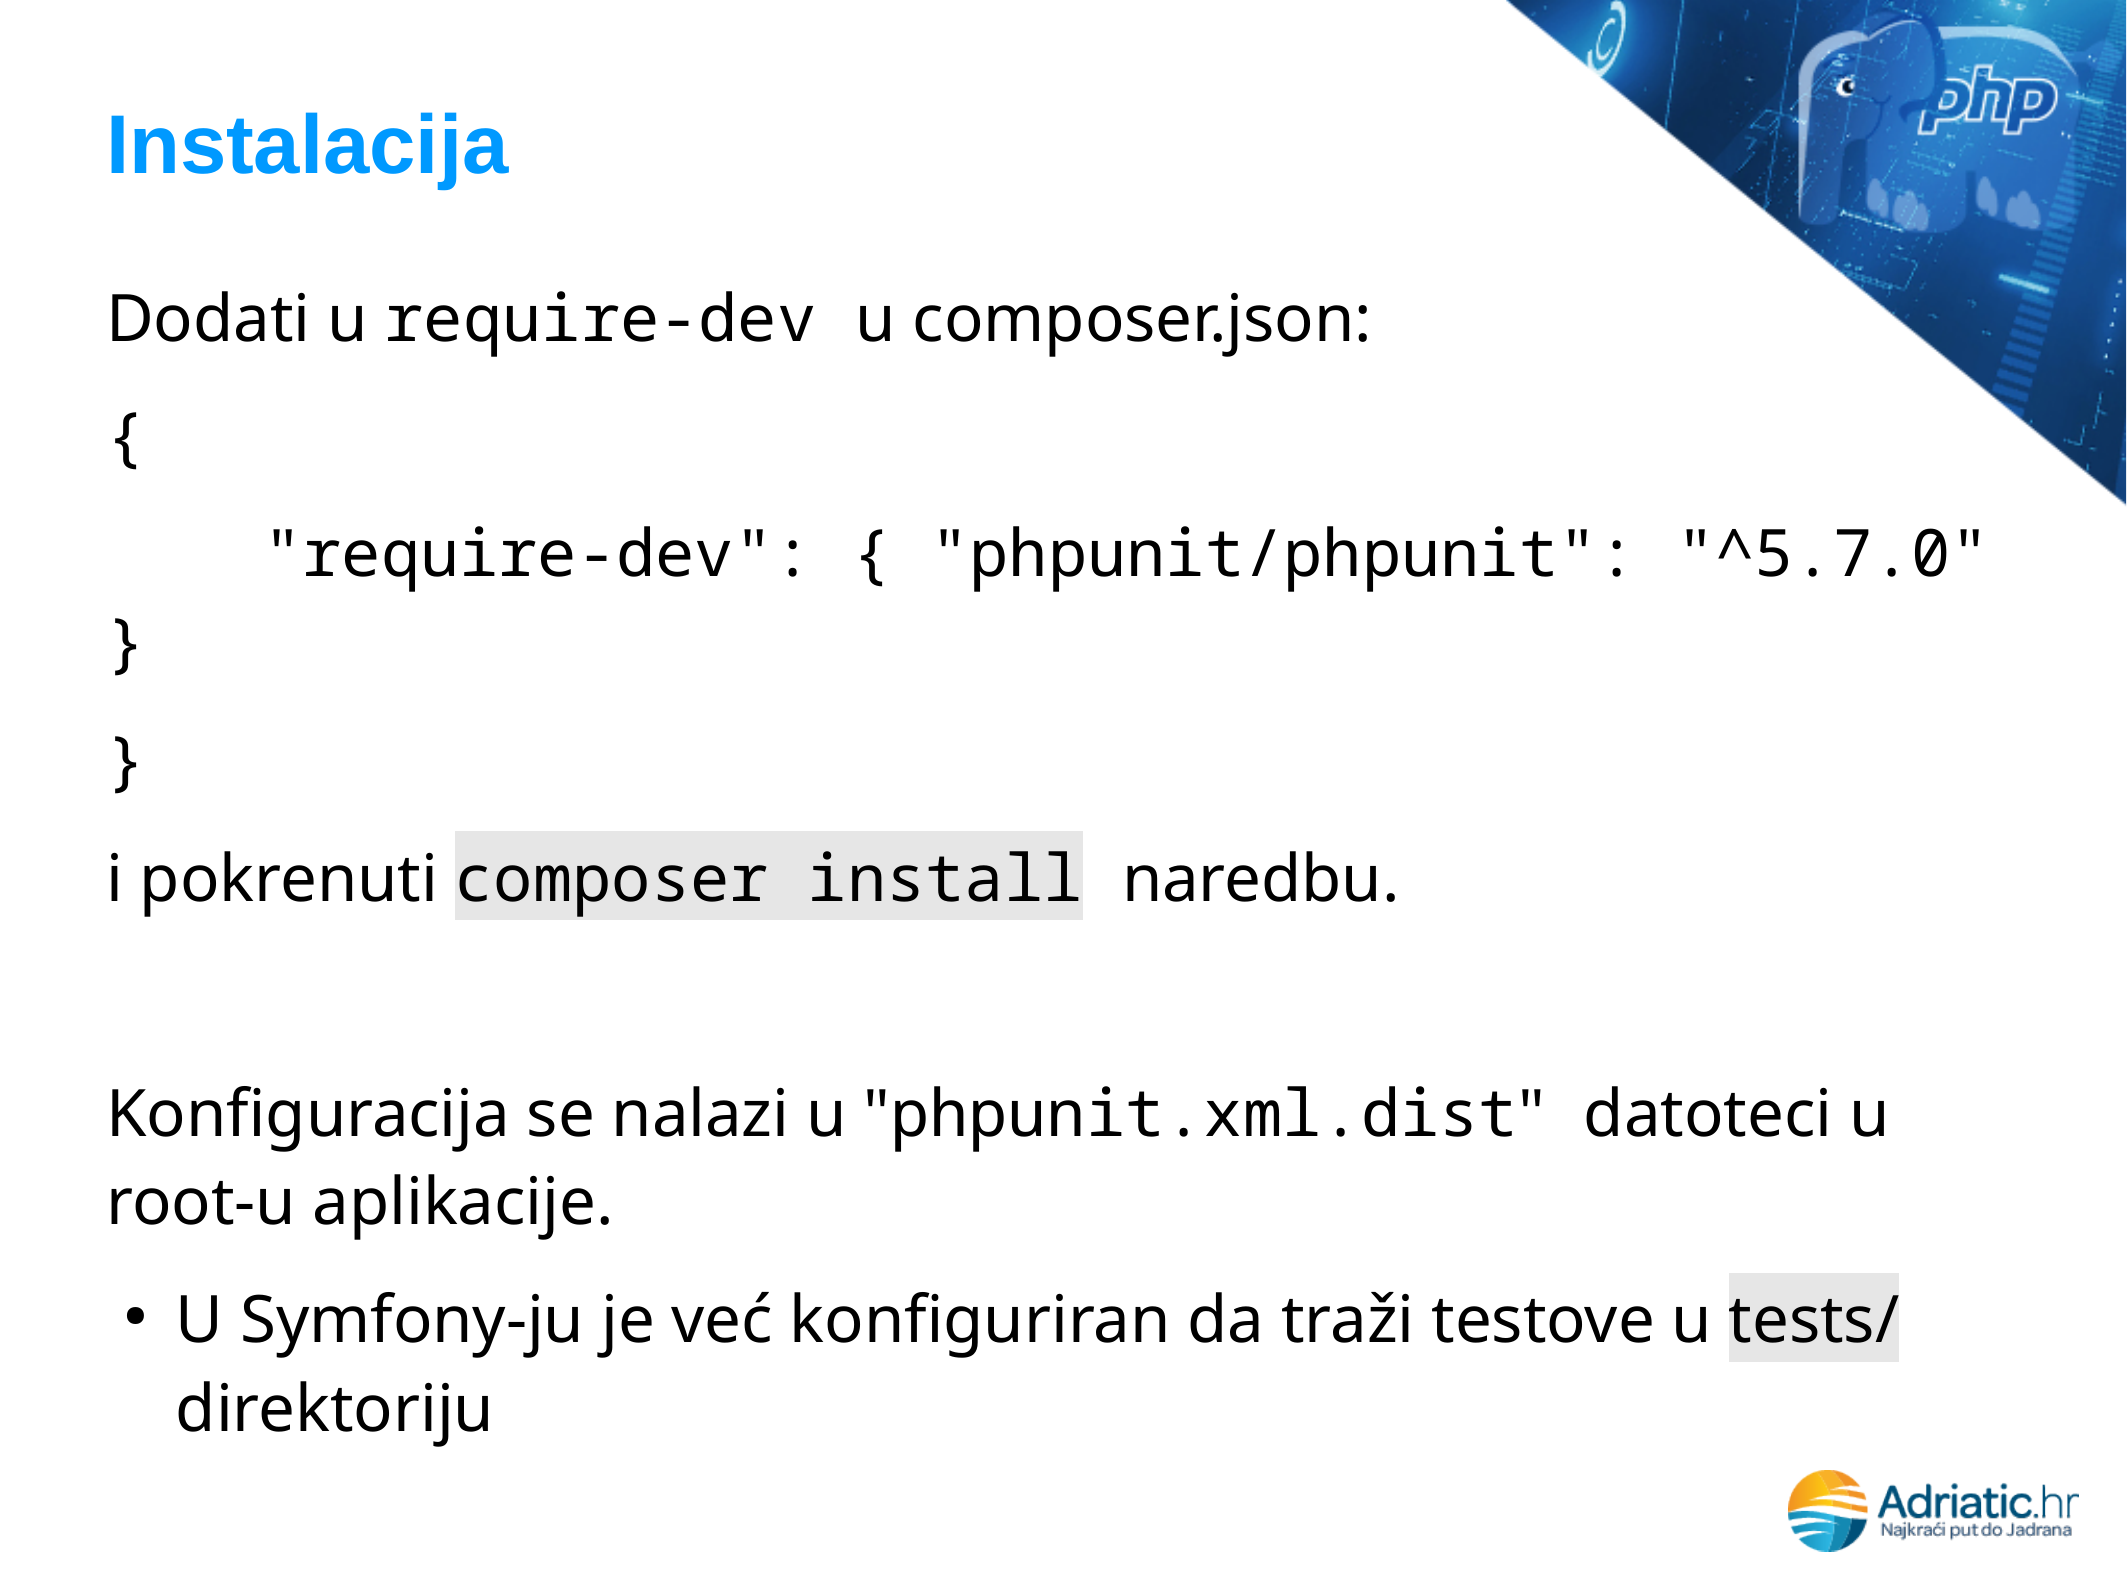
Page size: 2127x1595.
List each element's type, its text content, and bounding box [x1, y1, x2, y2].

list Dodati u require-dev u composer.json: { "require-dev": { "phpunit/phpunit": "^5.7.0" } } i pokrenuti composer install naredbu. Konfiguracija se nalazi u "phpunit.xml.dist" datoteci u root-u aplikacije. U Symfony-ju je već konfiguriran da traži testove u tests/ direktoriju [106, 271, 2020, 1453]
picture [1505, 0, 2127, 625]
picture [1788, 1470, 2079, 1552]
title Instalacija [106, 70, 1630, 219]
